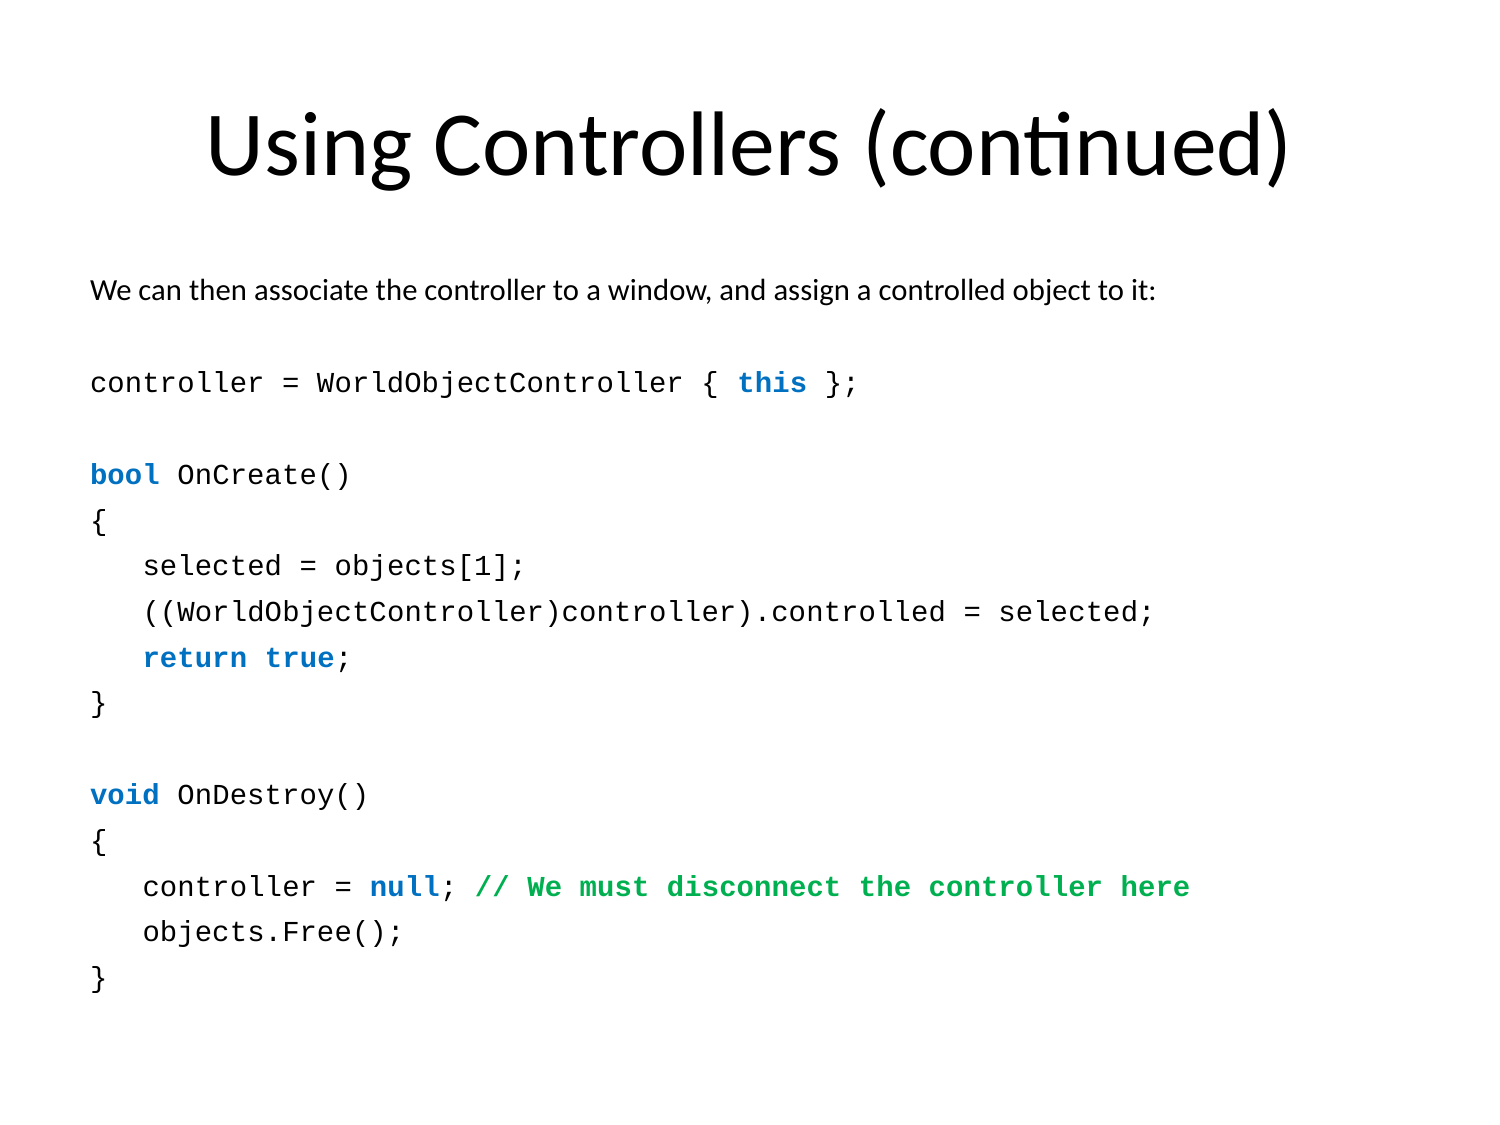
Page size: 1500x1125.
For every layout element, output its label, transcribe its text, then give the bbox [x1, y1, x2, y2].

title Using Controllers (continued) [75, 45, 1425, 233]
list We can then associate the controller to a window, and assign a controlled object to it: controller = WorldObjectController { this }; bool OnCreate() { selected = objects[1]; ((WorldObjectController)controller).controlled = selected; return true; } void OnDestroy() { controller = null; // We must disconnect the controller here objects.Free(); } [75, 262, 1425, 1005]
